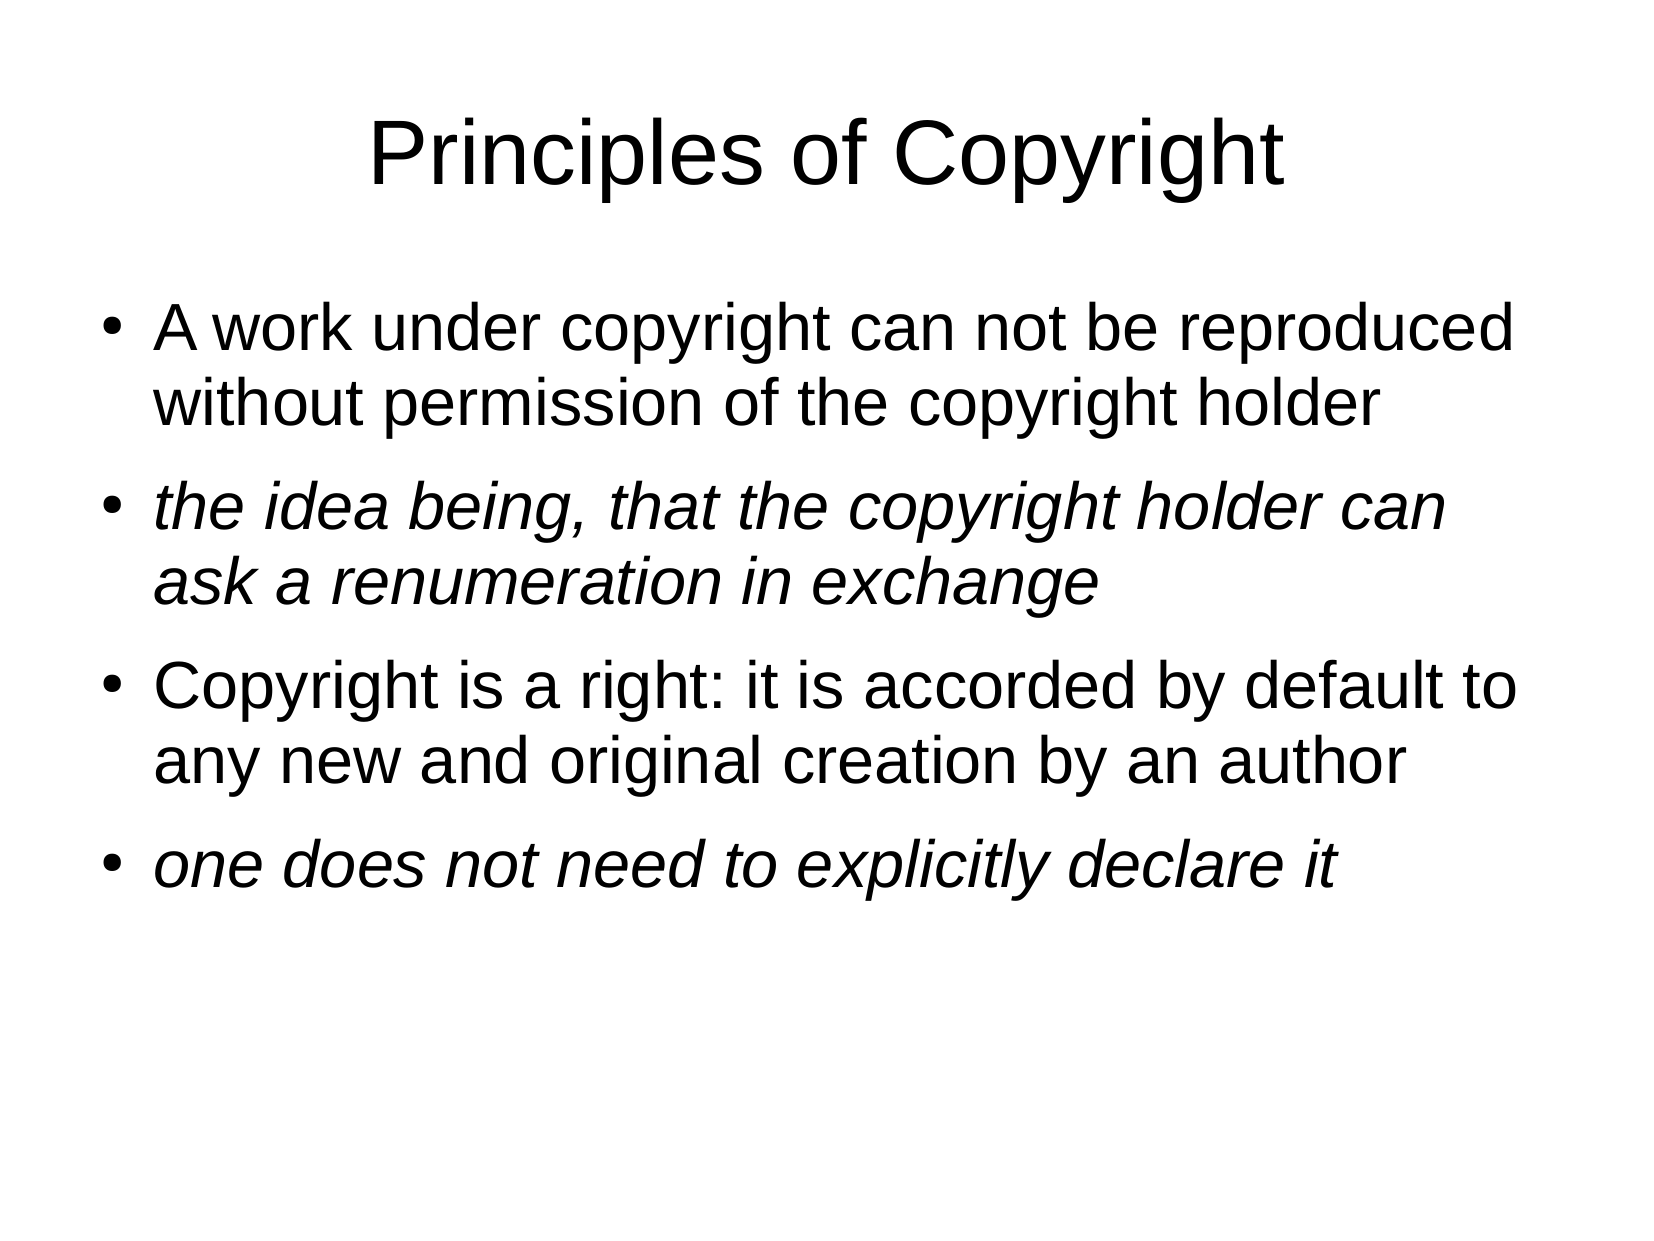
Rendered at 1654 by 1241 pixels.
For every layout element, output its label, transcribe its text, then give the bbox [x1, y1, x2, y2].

list A work under copyright can not be reproduced without permission of the copyright holder the idea being, that the copyright holder can ask a renumeration in exchange Copyright is a right: it is accorded by default to any new and original creation by an author one does not need to explicitly declare it [82, 290, 1538, 1010]
title Principles of Copyright [82, 49, 1571, 257]
